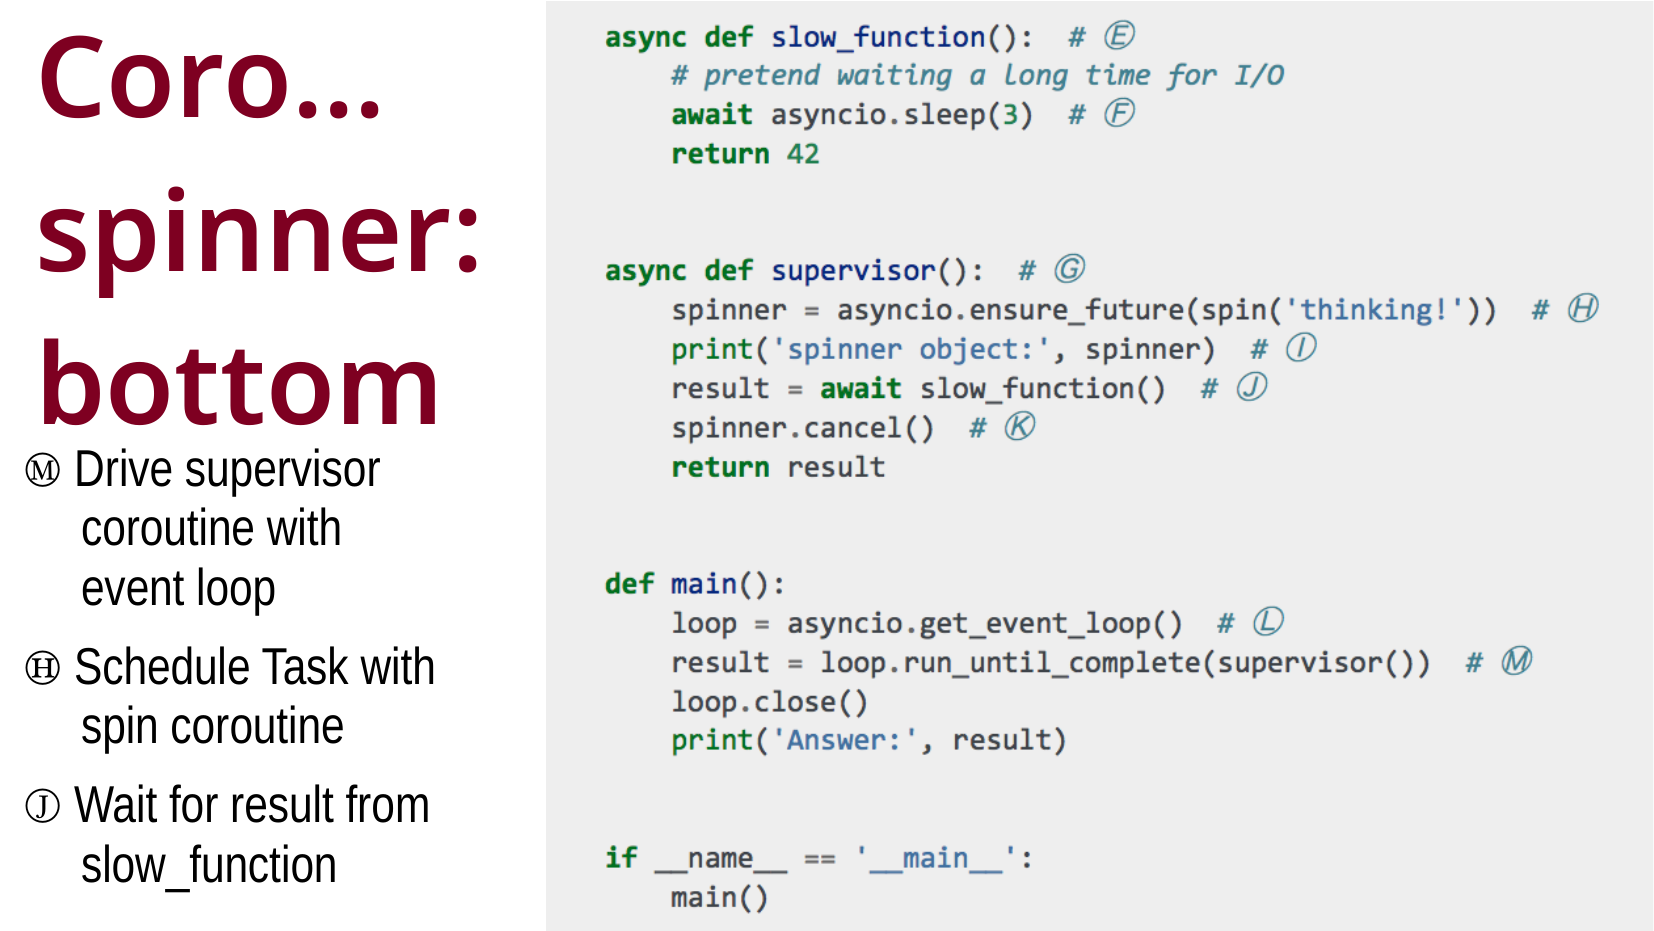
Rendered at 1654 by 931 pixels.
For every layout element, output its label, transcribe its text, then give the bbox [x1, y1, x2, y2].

list Ⓜ Drive supervisor coroutine with event loop Ⓗ Schedule Task with spin coroutine Ⓙ Wait for result from slow_function [23, 437, 497, 899]
title Coro... spinner: bottom [35, 59, 1571, 396]
picture [546, 1, 1654, 931]
